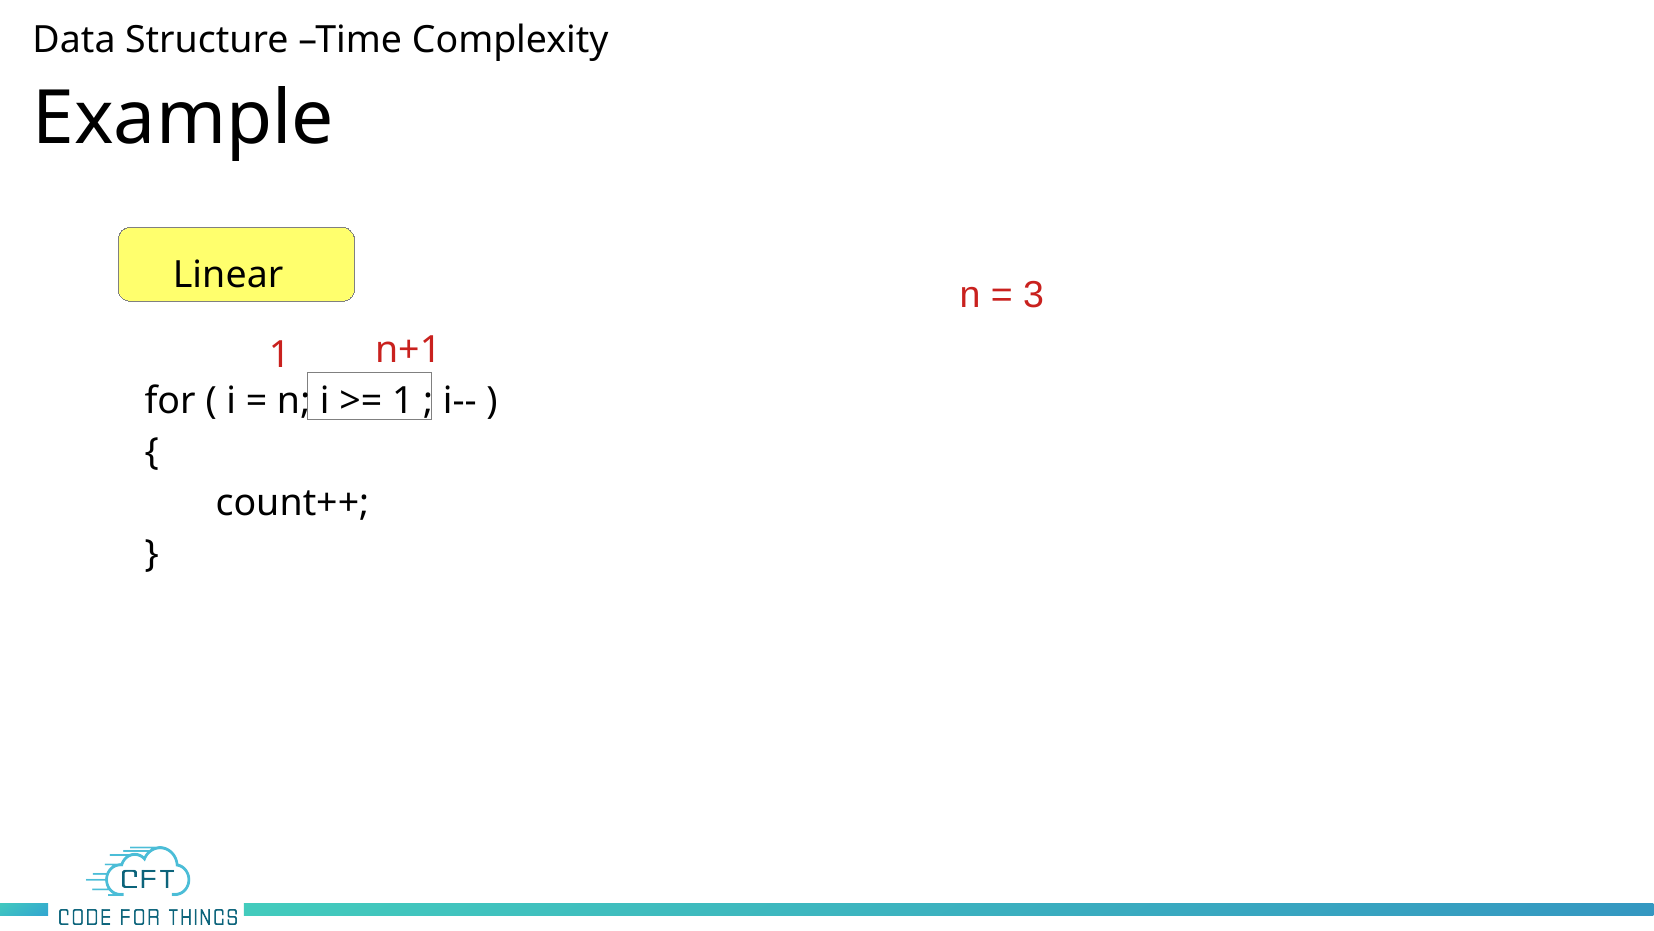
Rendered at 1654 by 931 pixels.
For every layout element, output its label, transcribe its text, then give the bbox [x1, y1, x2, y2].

text_box 1 [253, 319, 308, 379]
title Data Structure –Time Complexity Example [32, 12, 1184, 166]
picture [59, 846, 237, 925]
text_box for ( i = n; i >= 1 ; i-- ) { count++; } [94, 366, 662, 556]
text_box n+1 [360, 315, 469, 366]
text_box Linear [158, 239, 308, 299]
text_box n = 3 [944, 265, 1060, 323]
text_box [118, 227, 355, 302]
